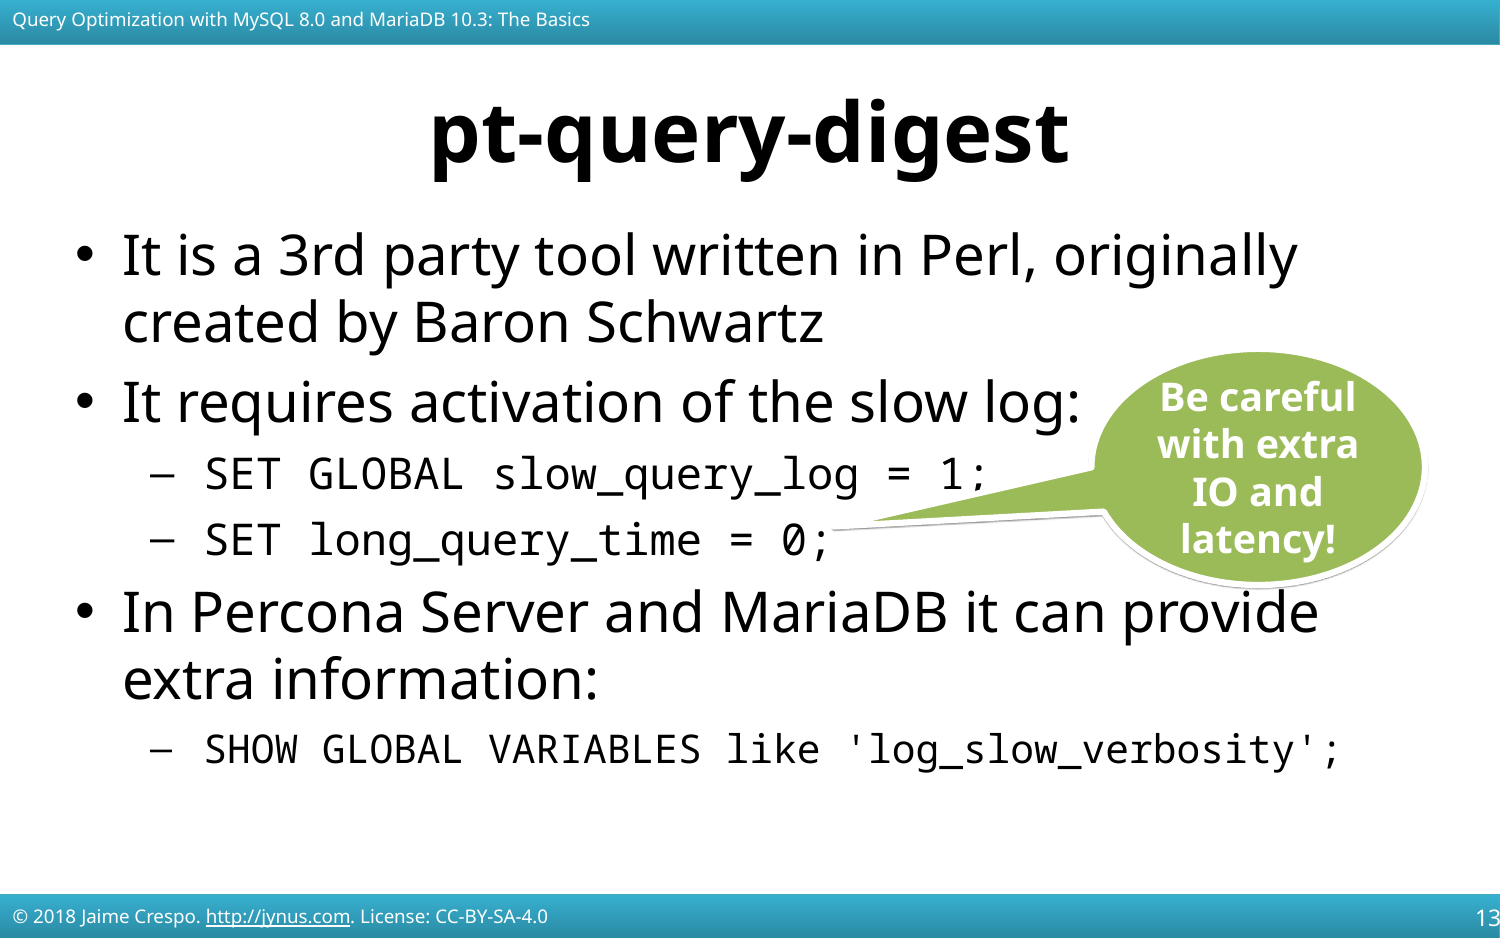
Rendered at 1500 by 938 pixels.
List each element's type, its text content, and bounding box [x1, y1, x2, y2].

text_box Be careful with extra IO and latency! [834, 348, 1425, 586]
title pt-query-digest [75, 51, 1425, 209]
slide_number [1389, 896, 1490, 935]
list It is a 3rd party tool written in Perl, originally created by Baron Schwartz It requires activation of the slow log: SET GLOBAL slow_query_log = 1; SET long_query_time = 0; In Percona Server and MariaDB it can provide extra information: SHOW GLOBAL VARIABLES like 'log_slow_verbosity'; [75, 218, 1425, 876]
